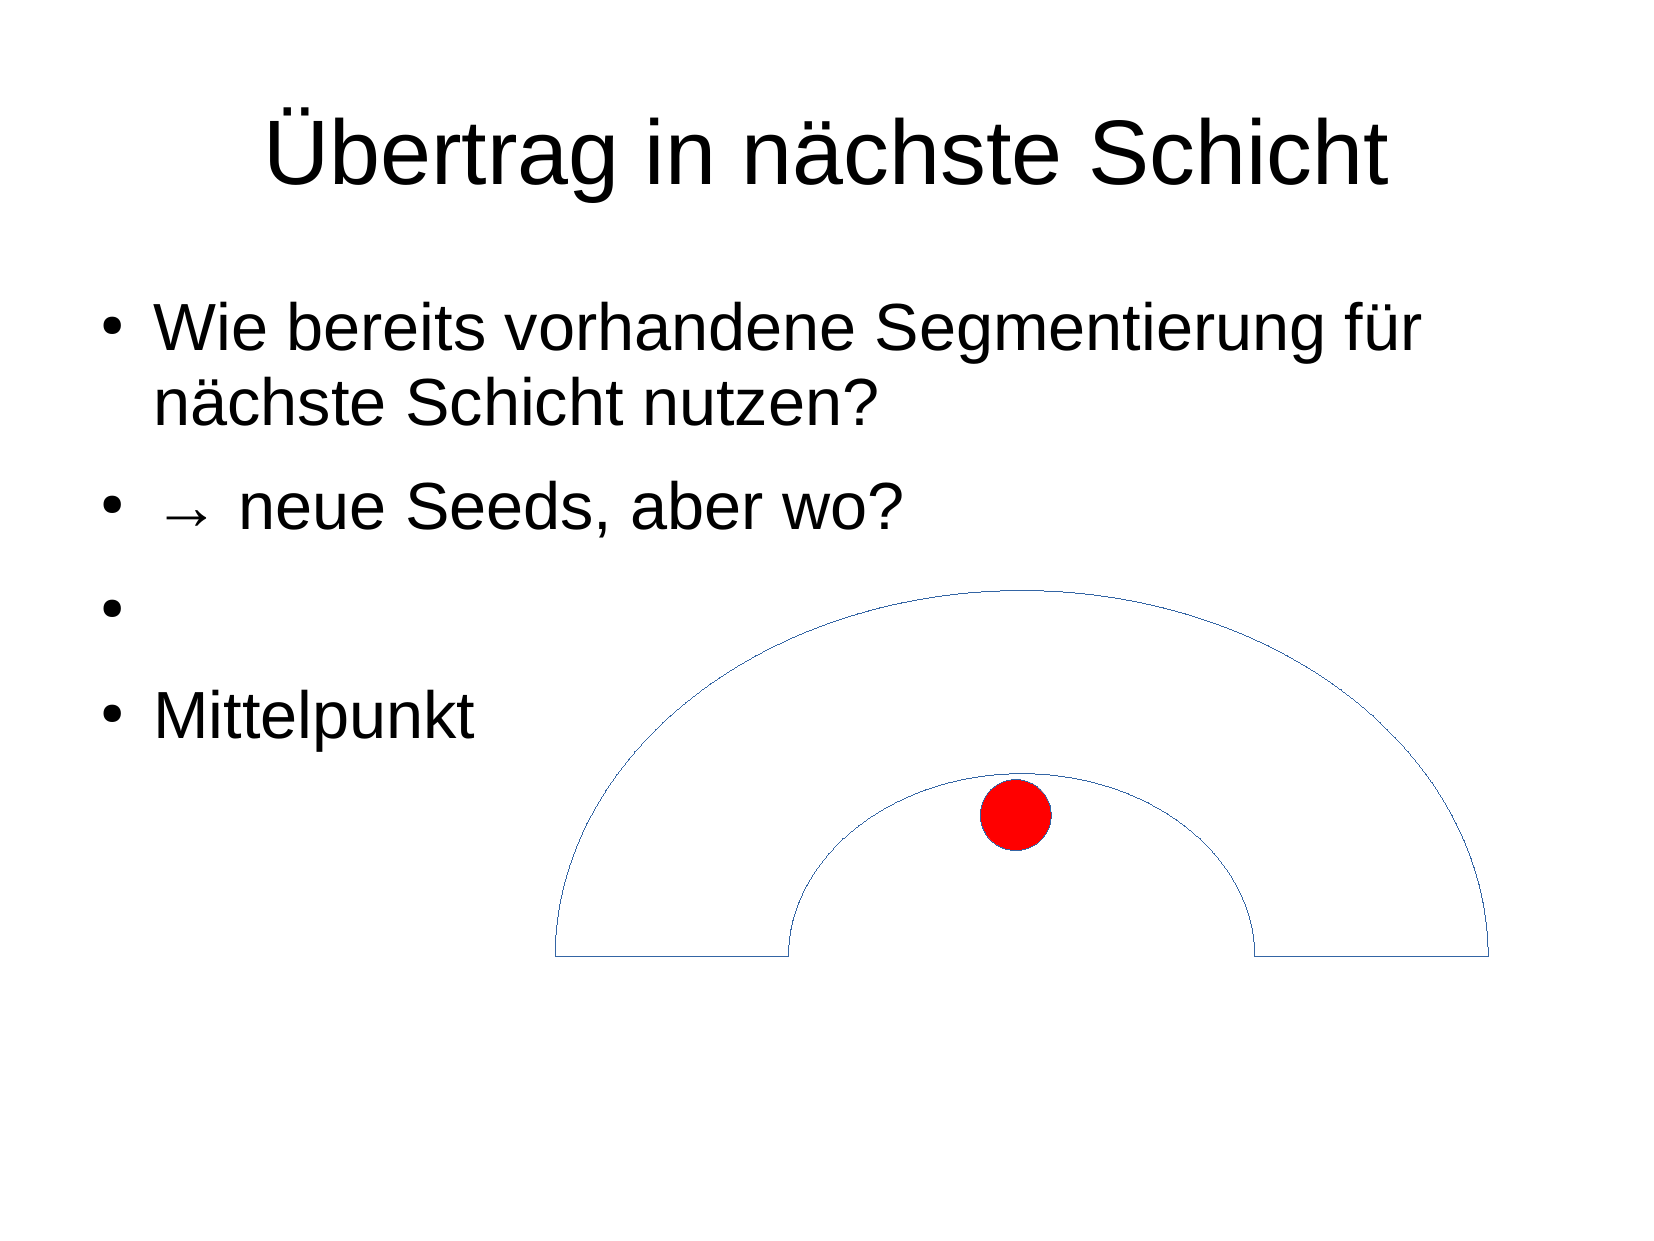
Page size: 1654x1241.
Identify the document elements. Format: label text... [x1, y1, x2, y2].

title Übertrag in nächste Schicht [82, 49, 1571, 257]
text_box [980, 779, 1052, 851]
list Wie bereits vorhandene Segmentierung für nächste Schicht nutzen? → neue Seeds, aber wo? Mittelpunkt [82, 290, 1571, 1010]
text_box [555, 590, 1489, 957]
